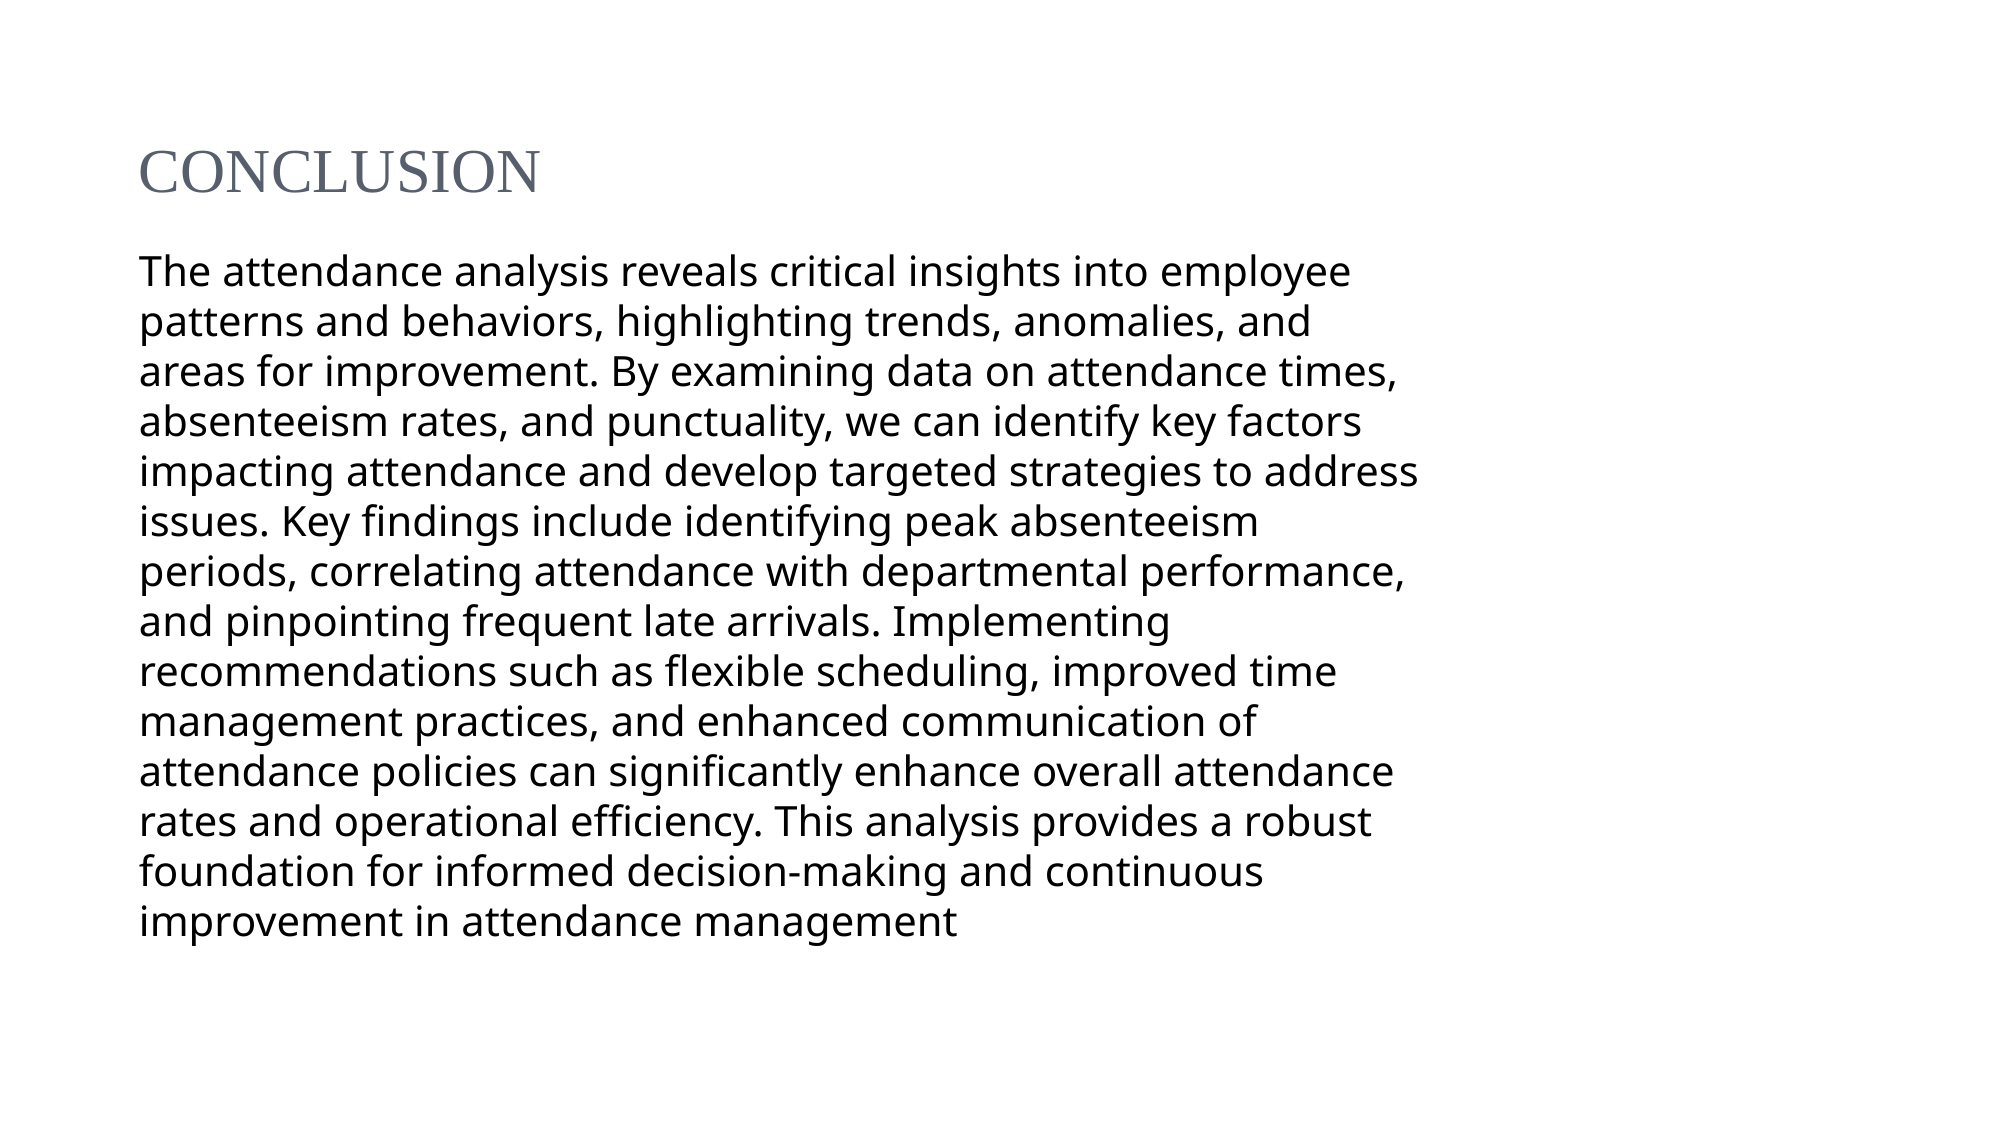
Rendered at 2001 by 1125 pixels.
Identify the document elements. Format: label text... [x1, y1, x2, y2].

title conclusion [123, 45, 781, 213]
text_box The attendance analysis reveals critical insights into employee patterns and behaviors, highlighting trends, anomalies, and areas for improvement. By examining data on attendance times, absenteeism rates, and punctuality, we can identify key factors impacting attendance and develop targeted strategies to address issues. Key findings include identifying peak absenteeism periods, correlating attendance with departmental performance, and pinpointing frequent late arrivals. Implementing recommendations such as flexible scheduling, improved time management practices, and enhanced communication of attendance policies can significantly enhance overall attendance rates and operational efficiency. This analysis provides a robust foundation for informed decision-making and continuous improvement in attendance management [123, 237, 1438, 910]
